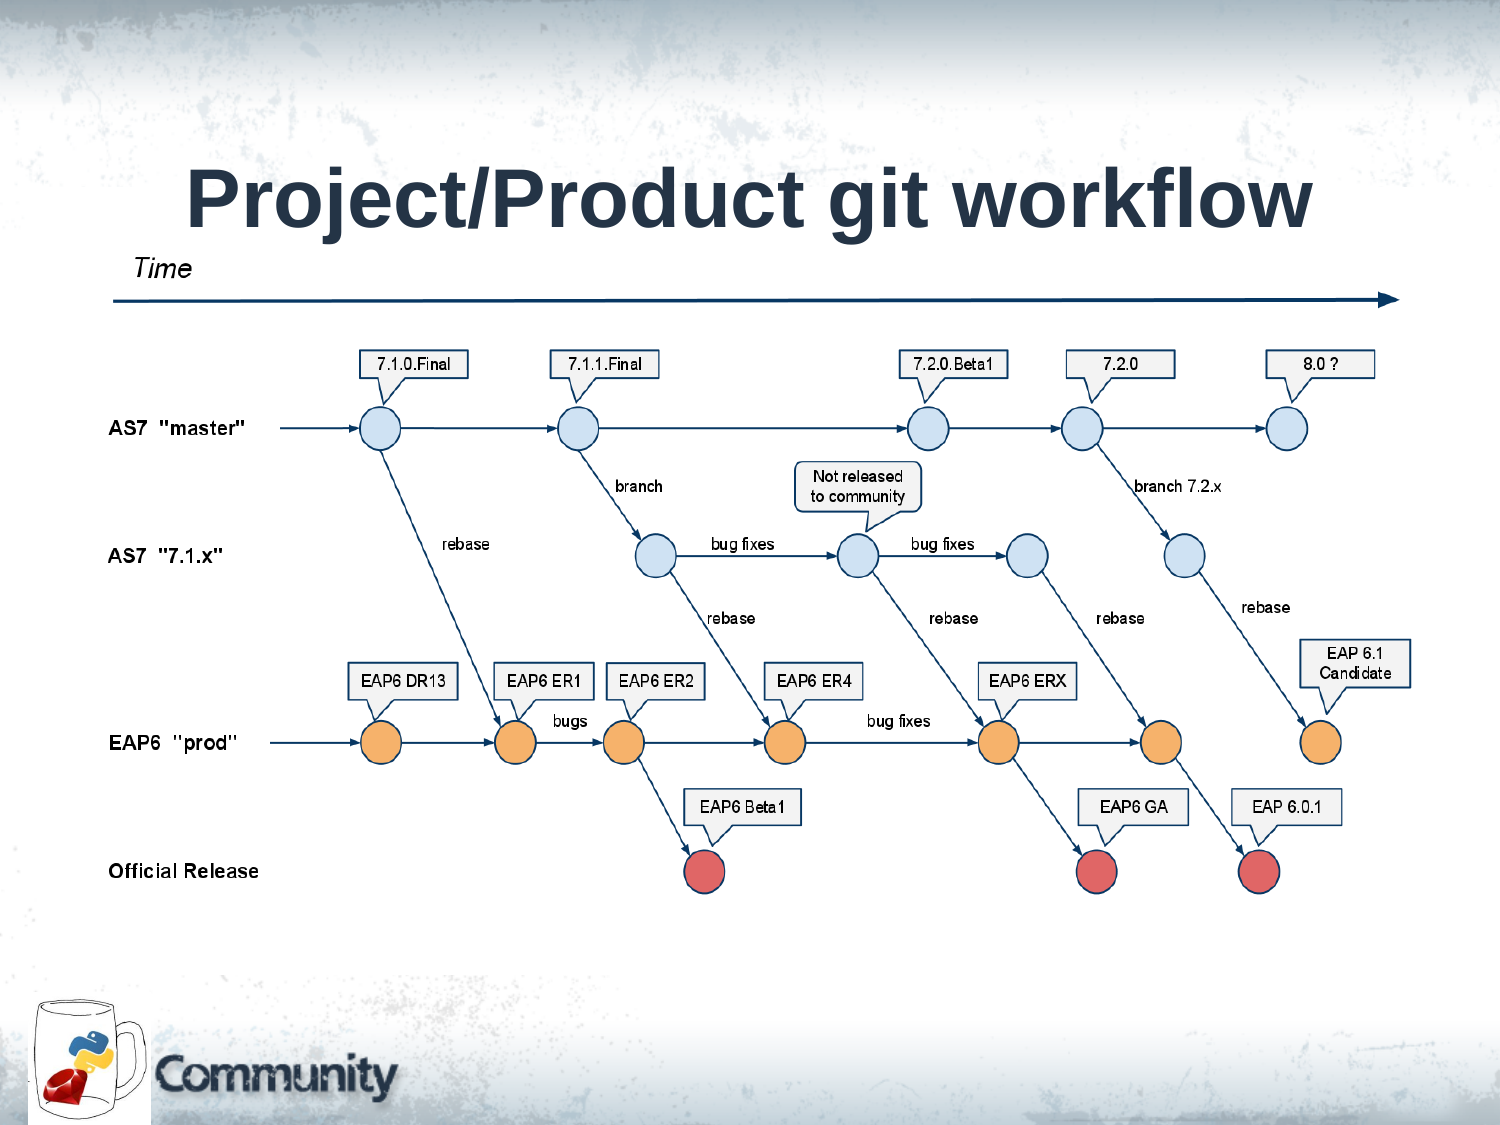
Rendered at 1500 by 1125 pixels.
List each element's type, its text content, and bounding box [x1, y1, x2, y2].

picture [0, 0, 1500, 1125]
title Project/Product git workflow [112, 76, 1388, 312]
